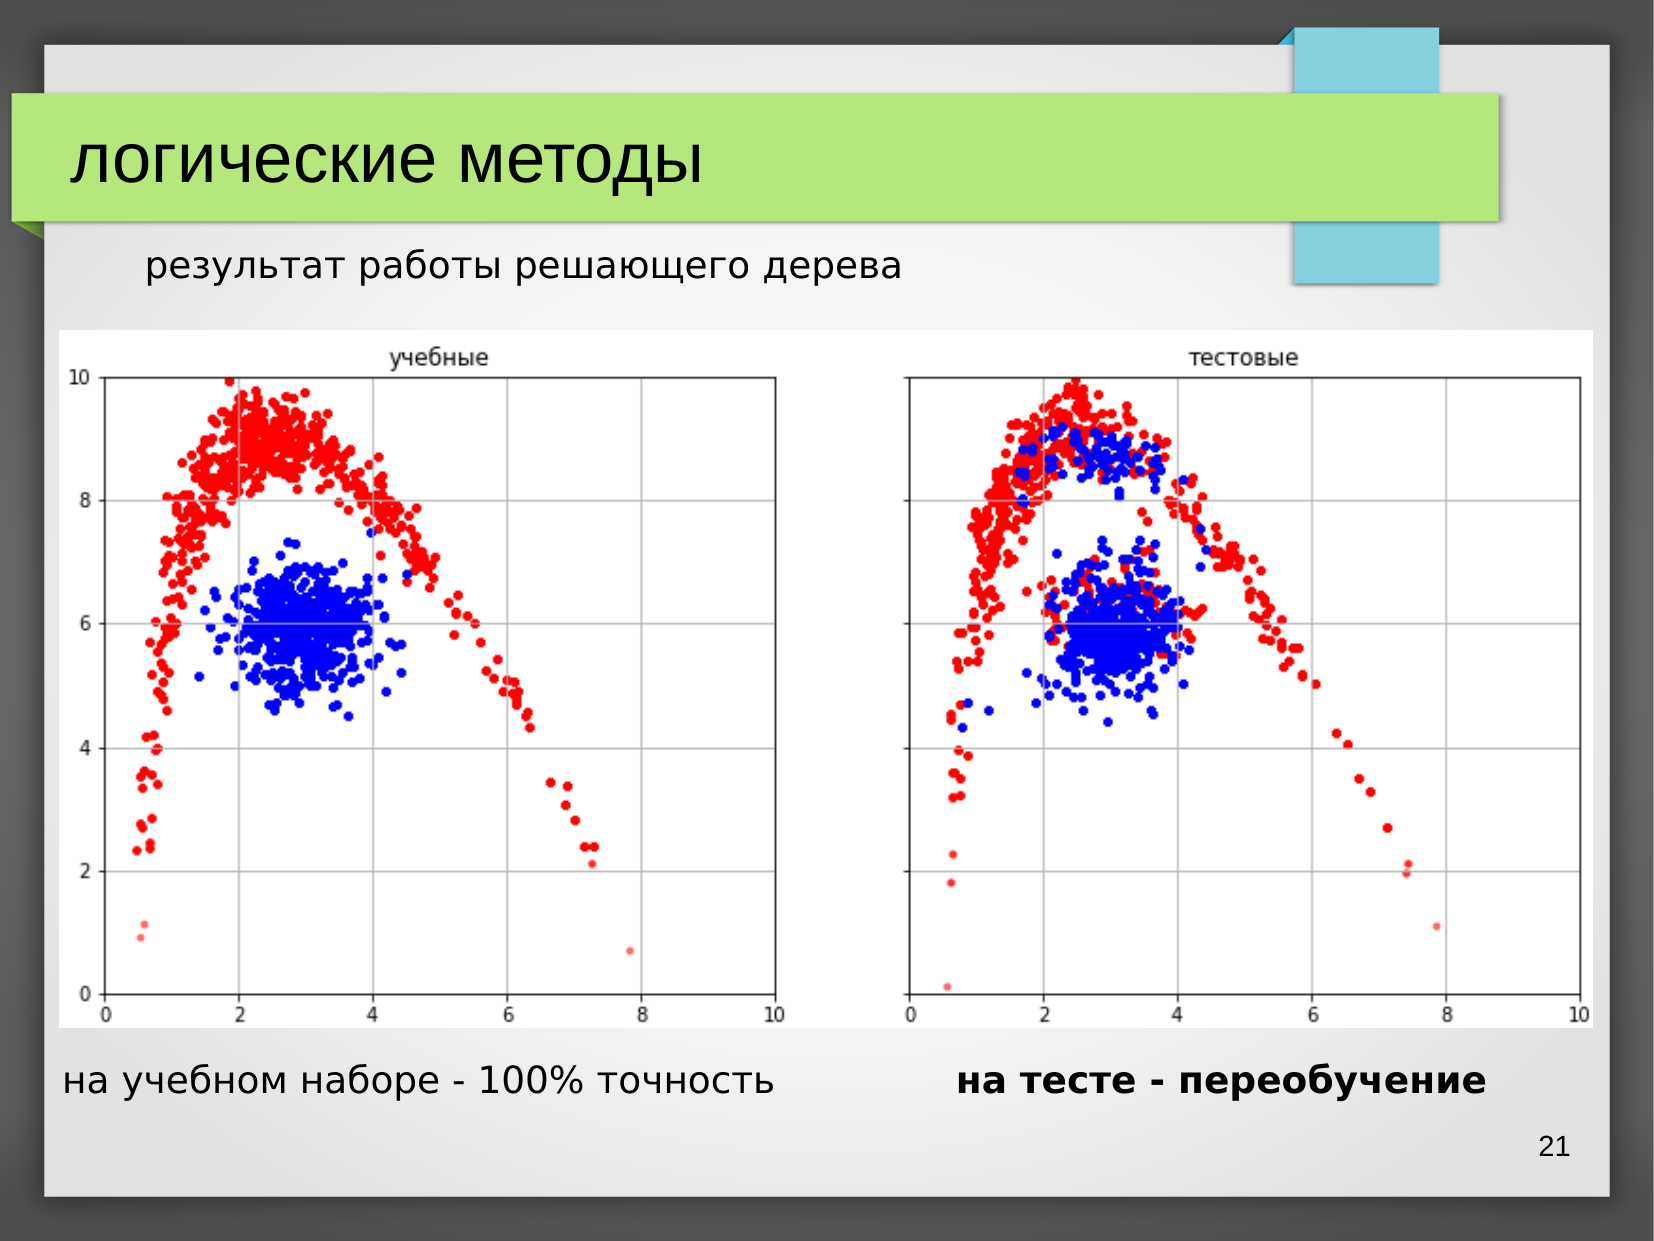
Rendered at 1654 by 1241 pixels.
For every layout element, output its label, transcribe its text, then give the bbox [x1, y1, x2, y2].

title логические методы [70, 118, 1205, 199]
picture [0, 0, 1654, 1241]
text_box на учебном наборе - 100% точность на тесте - переобучение [47, 1051, 1595, 1154]
text_box результат работы решающего дерева [129, 236, 1123, 297]
